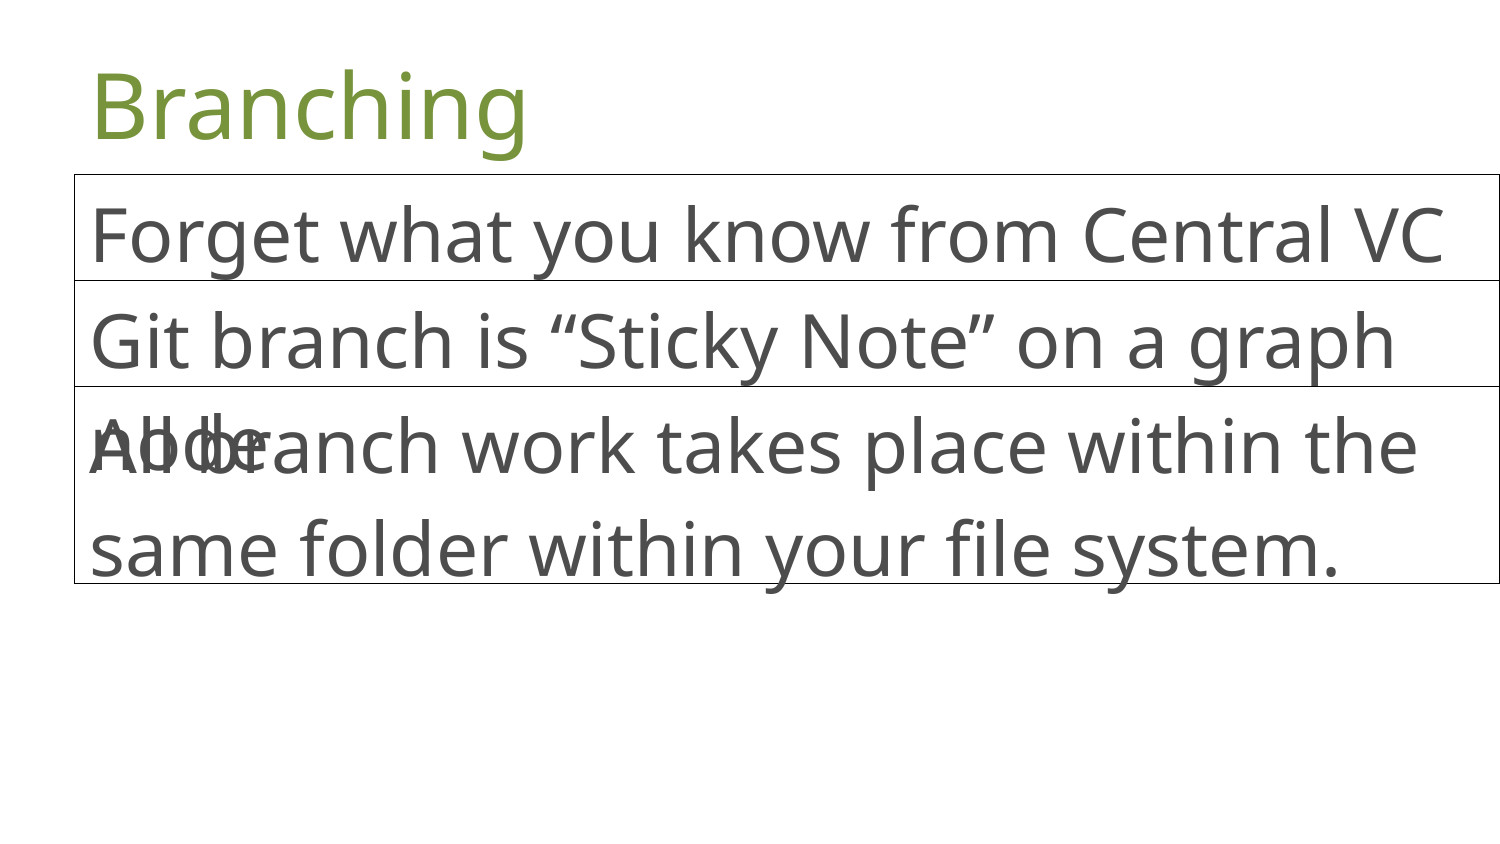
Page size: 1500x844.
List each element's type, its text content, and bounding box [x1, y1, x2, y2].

text_box Git branch is “Sticky Note” on a graph node [74, 280, 1500, 386]
text_box Forget what you know from Central VC [74, 174, 1500, 280]
title Branching [75, 33, 1425, 174]
text_box All branch work takes place within the same folder within your file system. [74, 386, 1500, 584]
